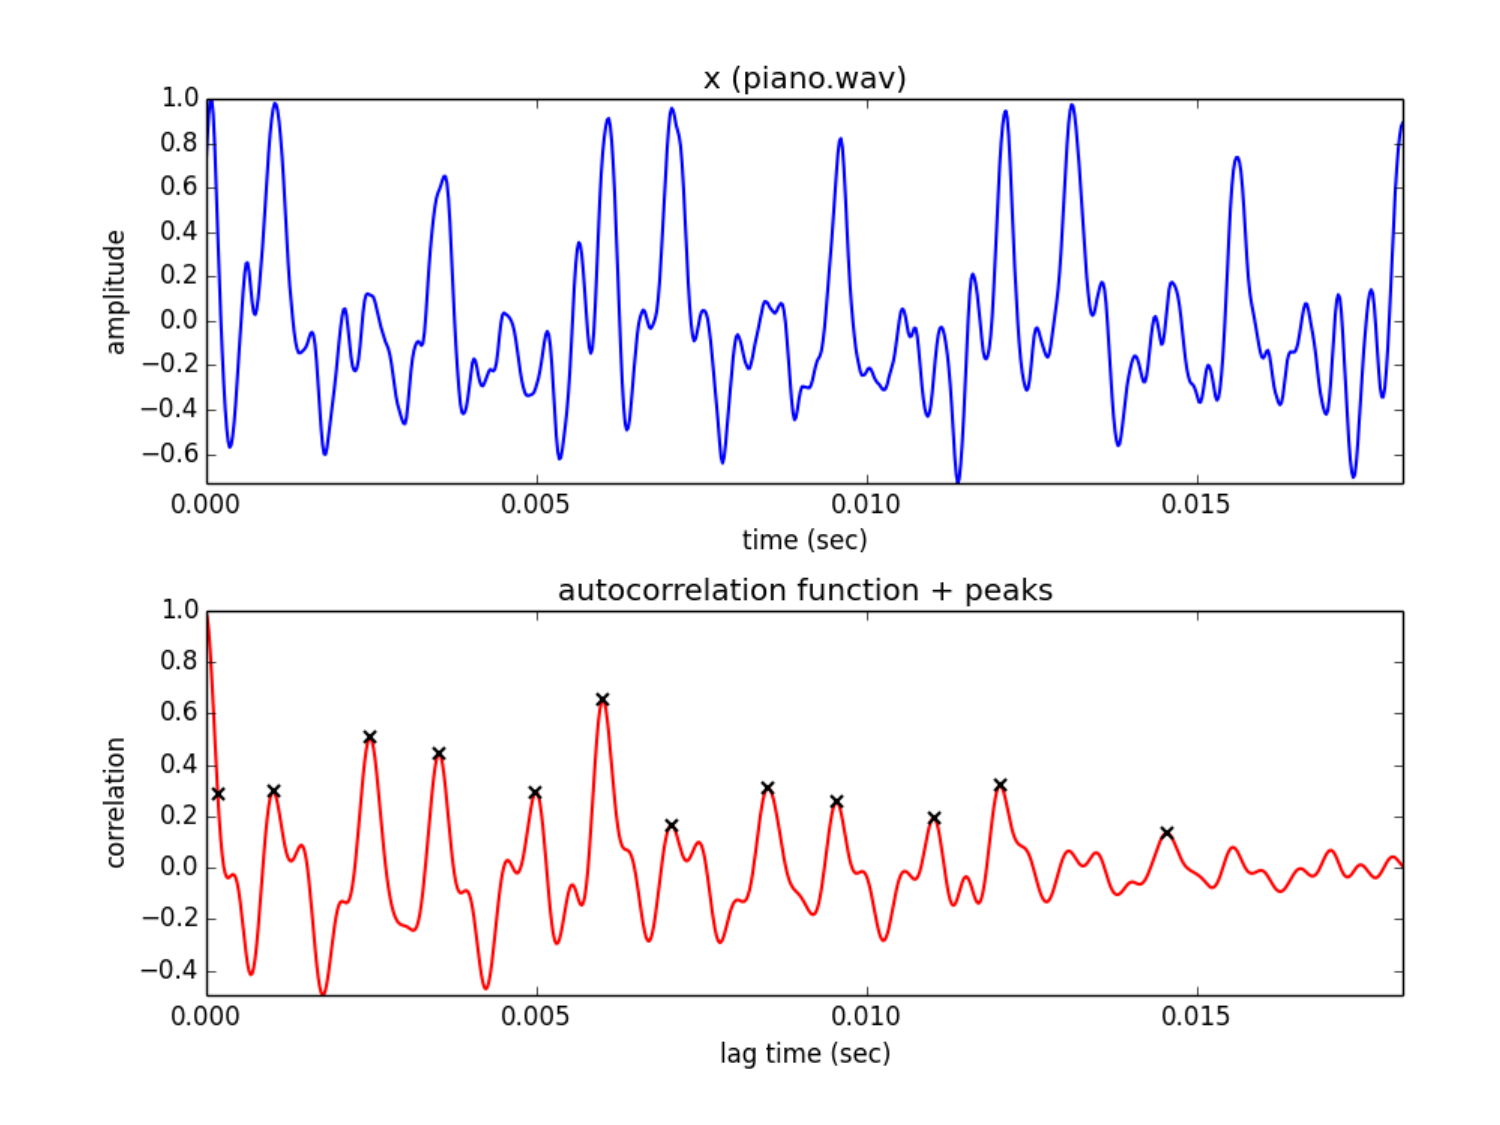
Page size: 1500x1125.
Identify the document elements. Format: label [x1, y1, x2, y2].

picture [79, 39, 1430, 1090]
